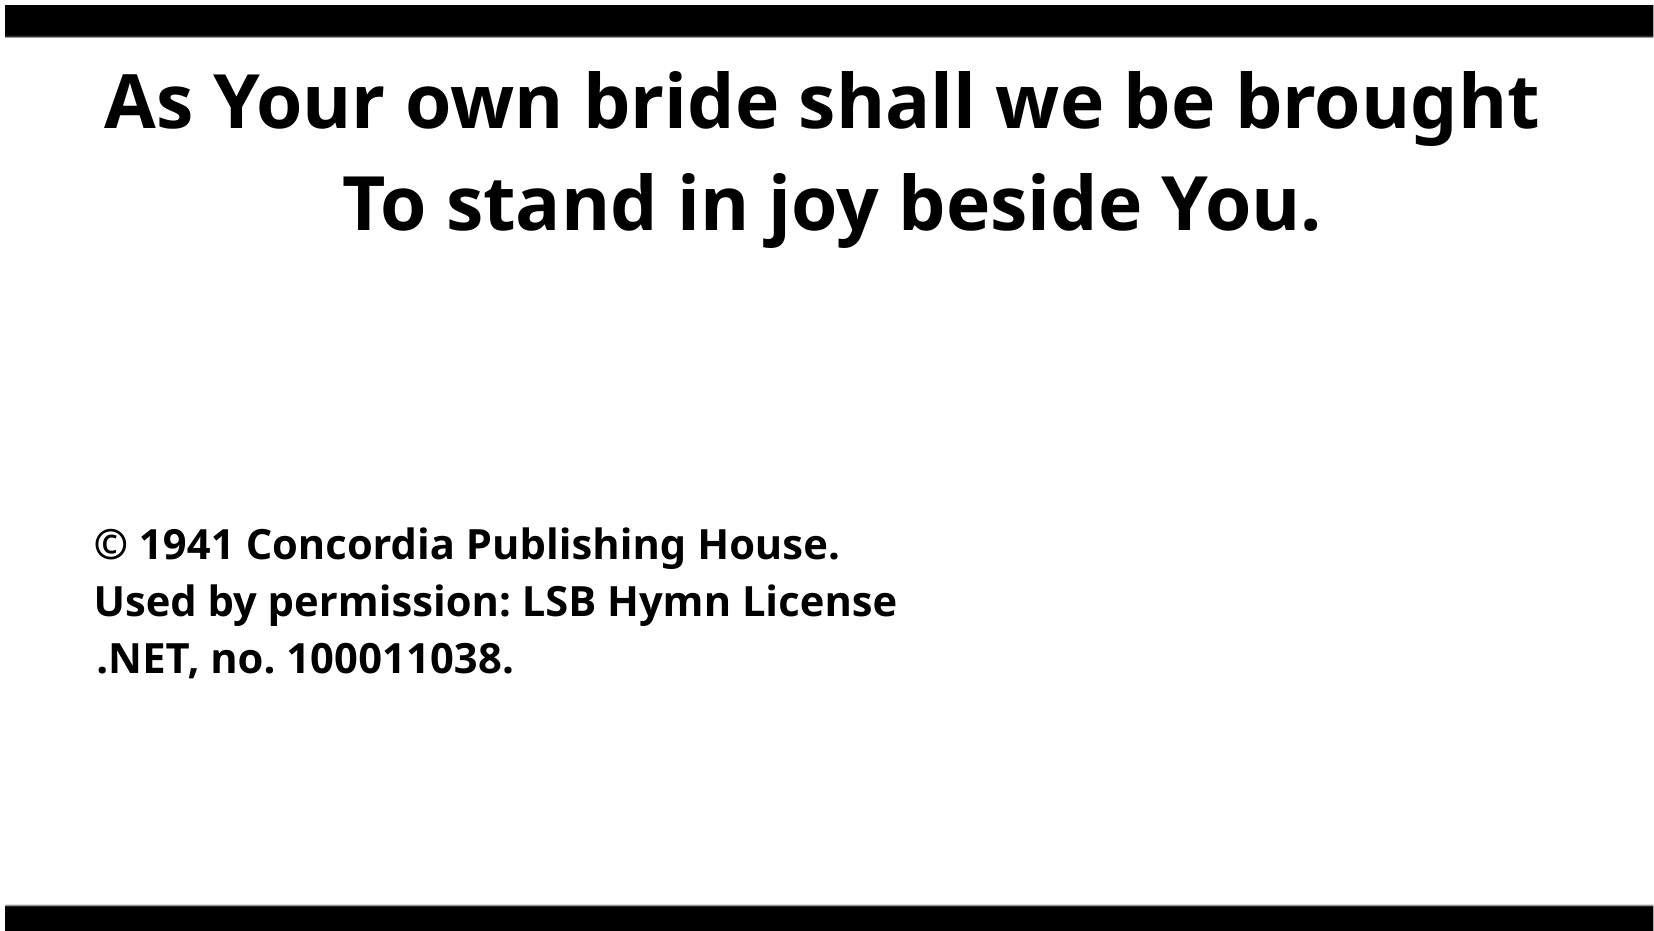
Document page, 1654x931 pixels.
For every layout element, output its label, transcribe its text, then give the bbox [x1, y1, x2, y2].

picture [5, 5, 1654, 931]
text_box As Your own bride shall we be brought To stand in joy beside You. © 1941 Concordia Publishing House. Used by permission: LSB Hymn License .NET, no. 100011038. [60, 40, 1606, 677]
